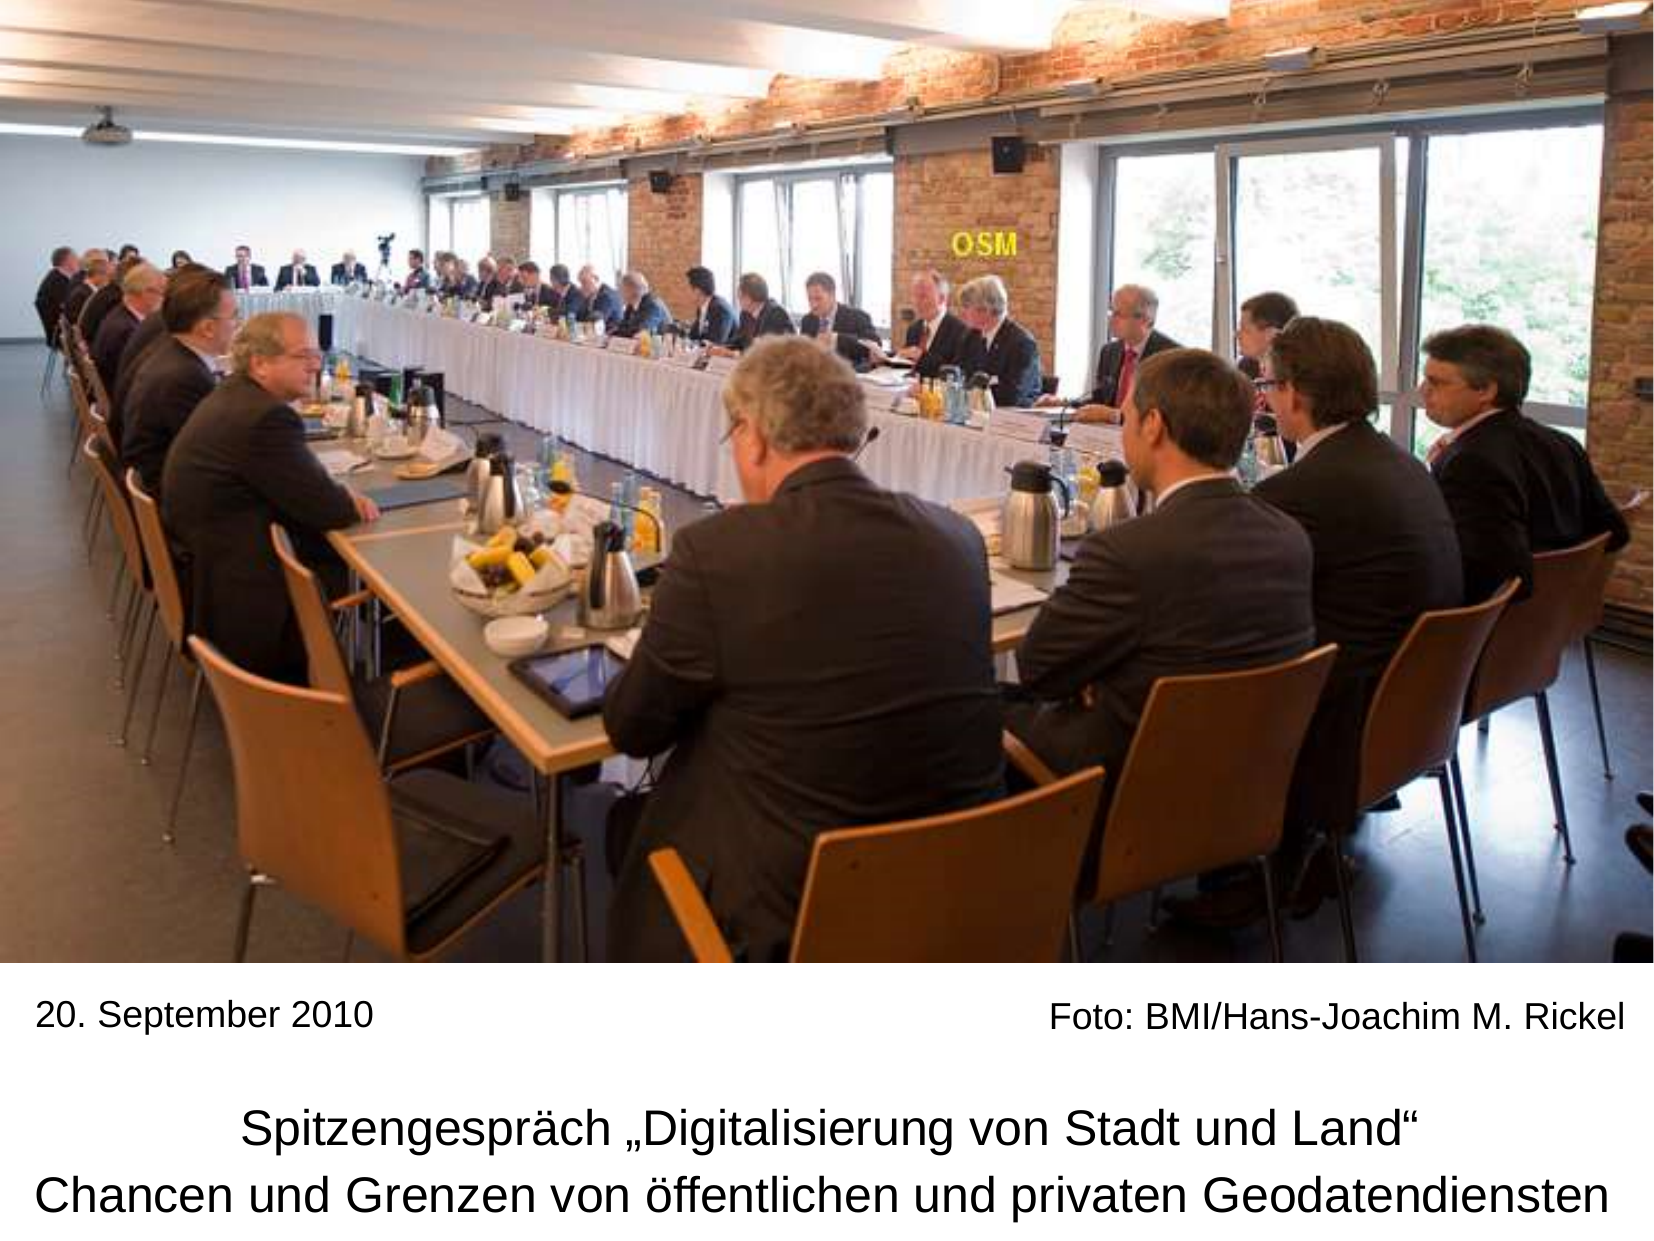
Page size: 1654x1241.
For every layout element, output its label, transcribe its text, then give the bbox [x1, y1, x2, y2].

text_box 20. September 2010 [20, 986, 414, 1044]
text_box Spitzengespräch „Digitalisierung von Stadt und Land“ Chancen und Grenzen von öffentlichen und privaten Geodatendiensten [3, 1081, 1654, 1220]
picture [0, 0, 1654, 963]
text_box Foto: BMI/Hans-Joachim M. Rickel [1001, 988, 1641, 1046]
